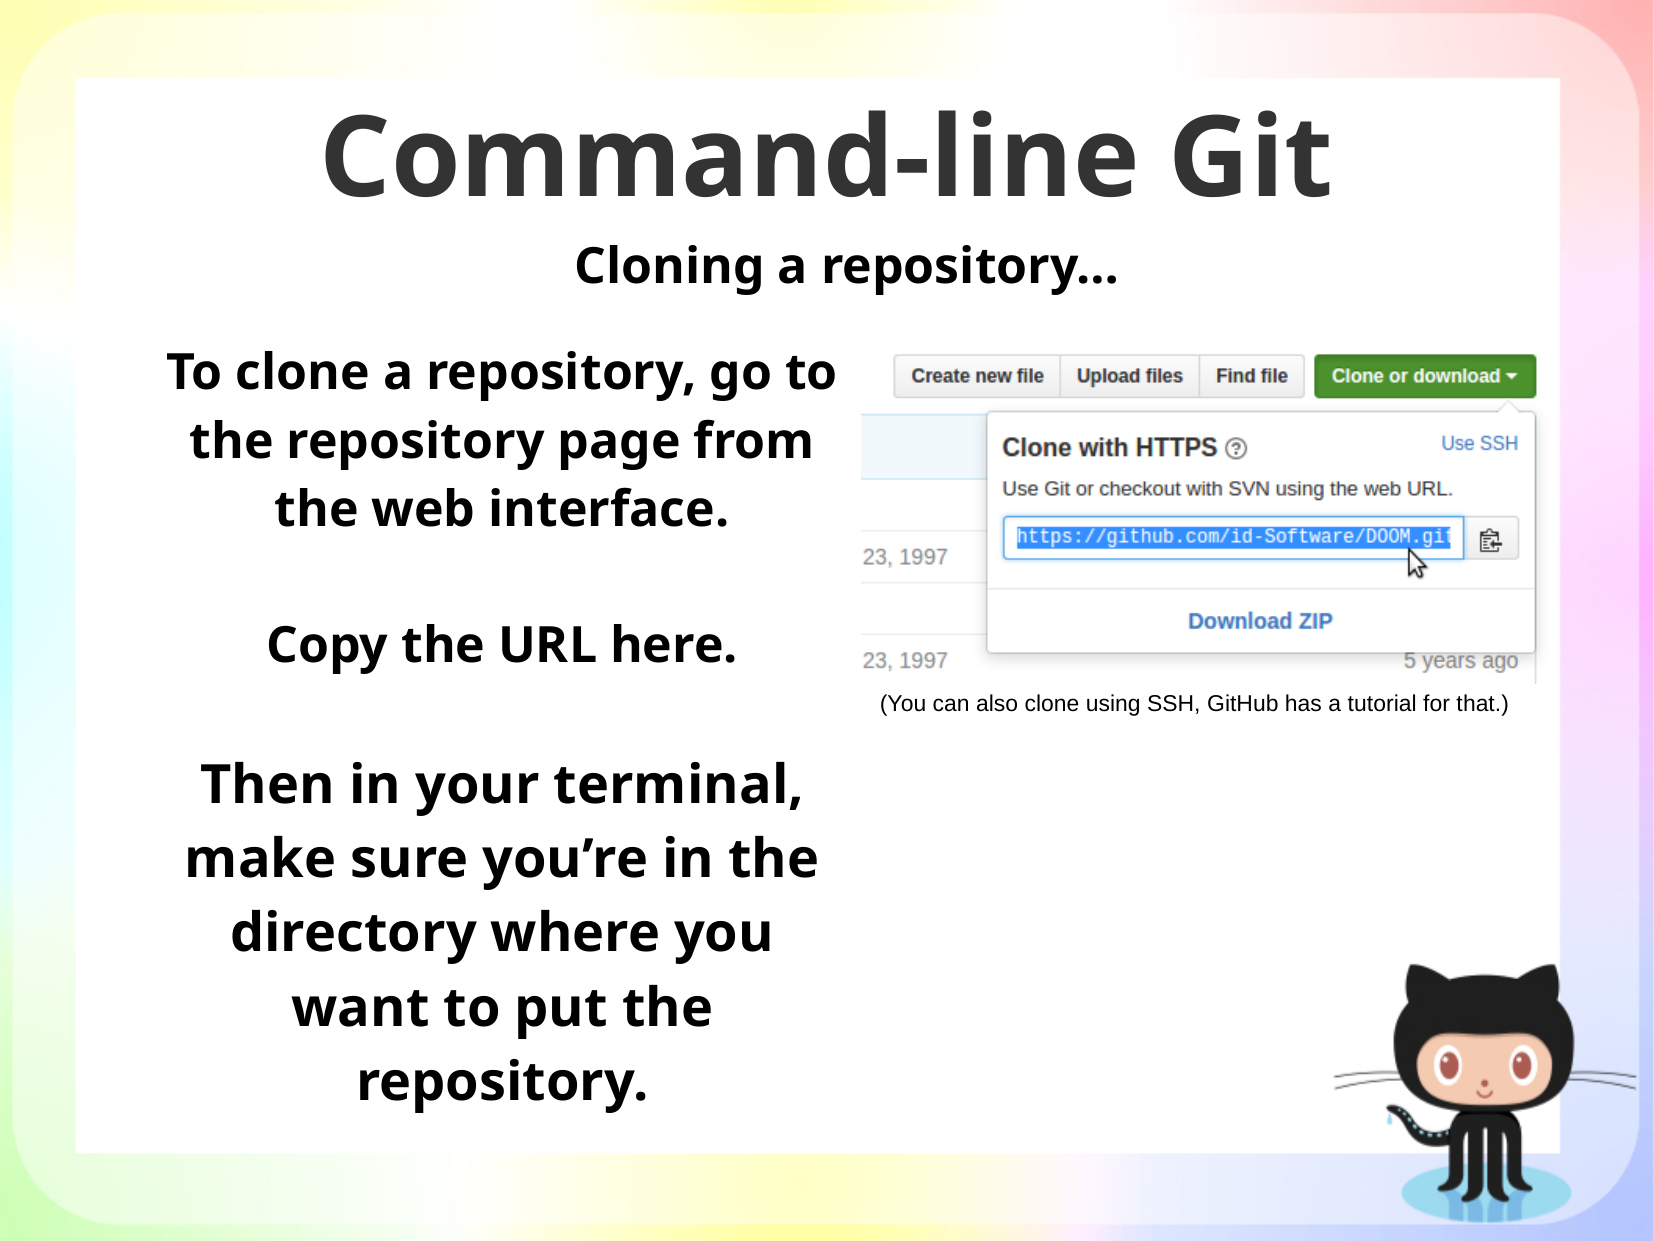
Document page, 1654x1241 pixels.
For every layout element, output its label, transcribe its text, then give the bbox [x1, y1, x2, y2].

picture [0, 0, 1654, 1241]
text_box (You can also clone using SSH, GitHub has a tutorial for that.) [861, 683, 1529, 724]
title Command-line Git [82, 49, 1571, 257]
text_box Cloning a repository… [160, 230, 1535, 289]
text_box To clone a repository, go to the repository page from the web interface. Copy the URL here. Then in your terminal, make sure you’re in the directory where you want to put the repository. [160, 336, 845, 916]
